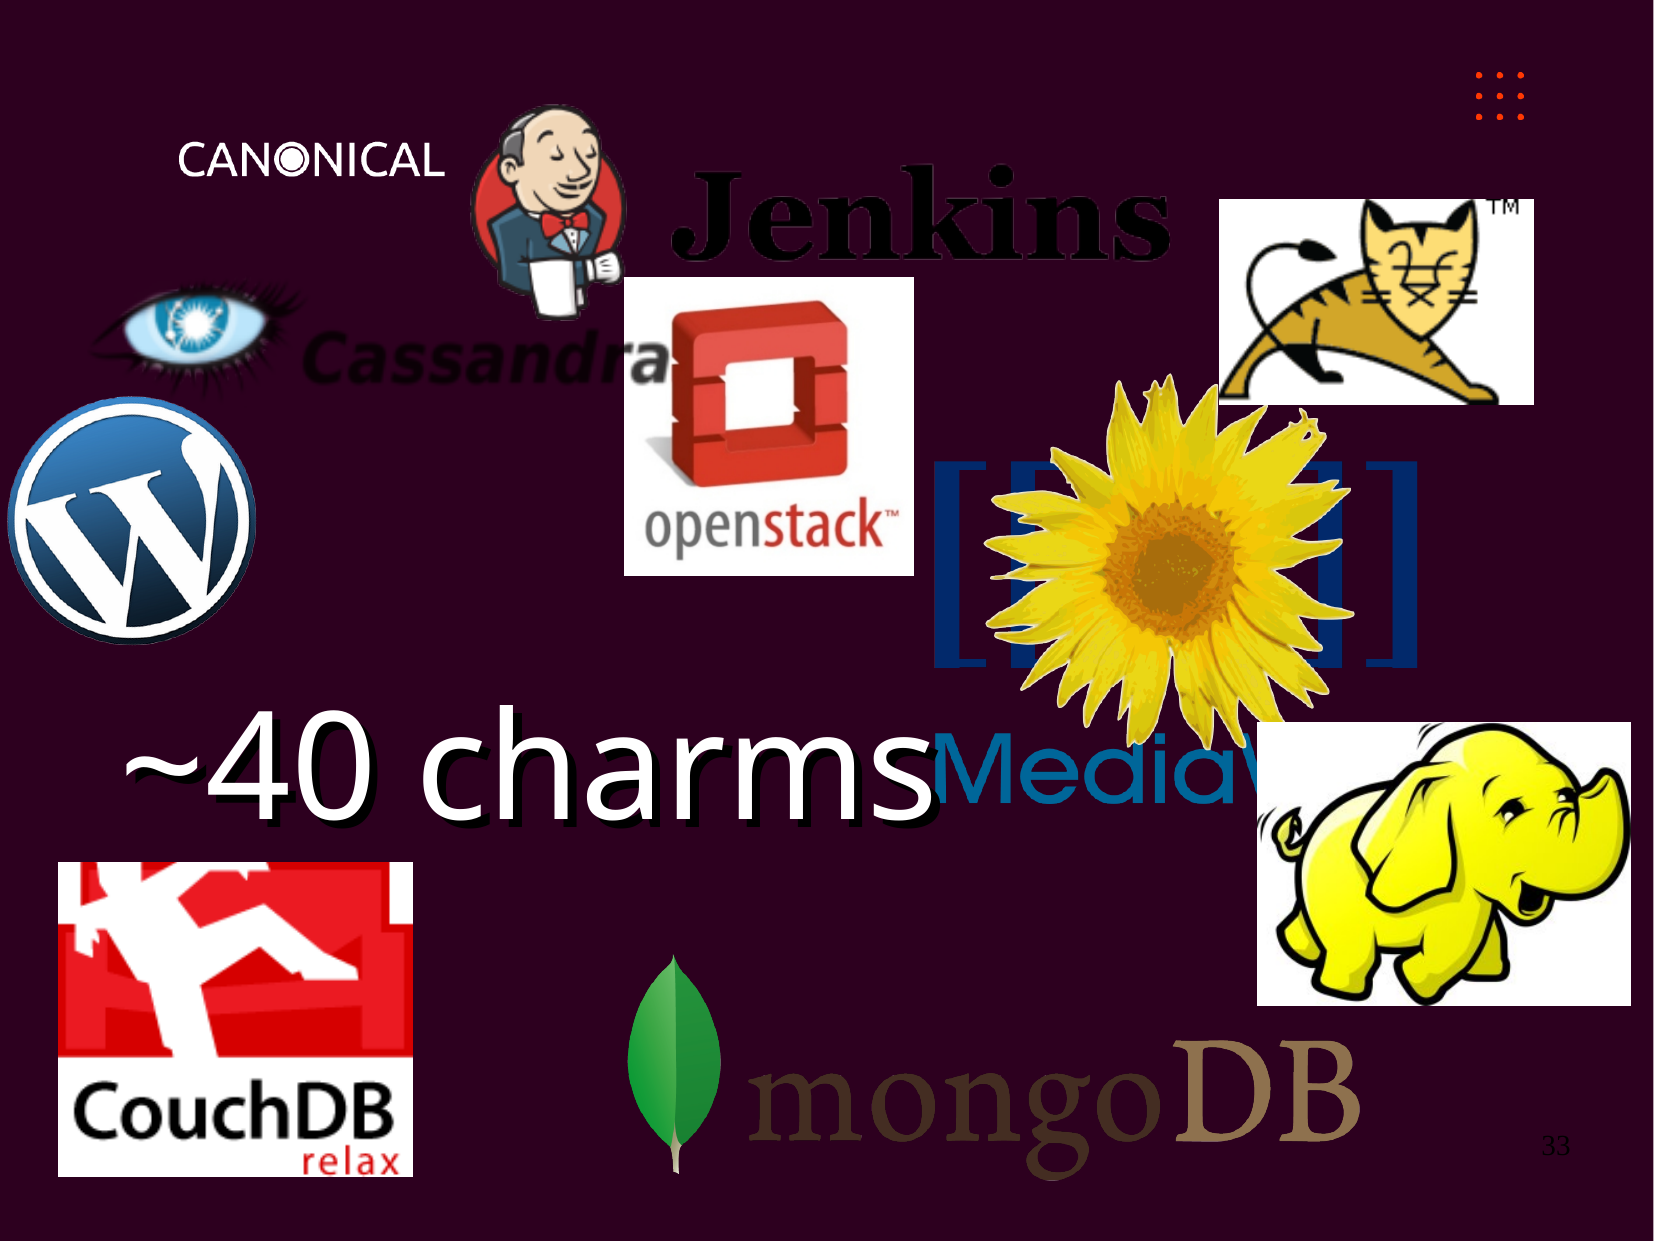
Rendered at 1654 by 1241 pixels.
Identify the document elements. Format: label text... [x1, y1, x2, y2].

picture [0, 0, 1654, 1241]
text_box ~40 charms [105, 651, 1402, 835]
